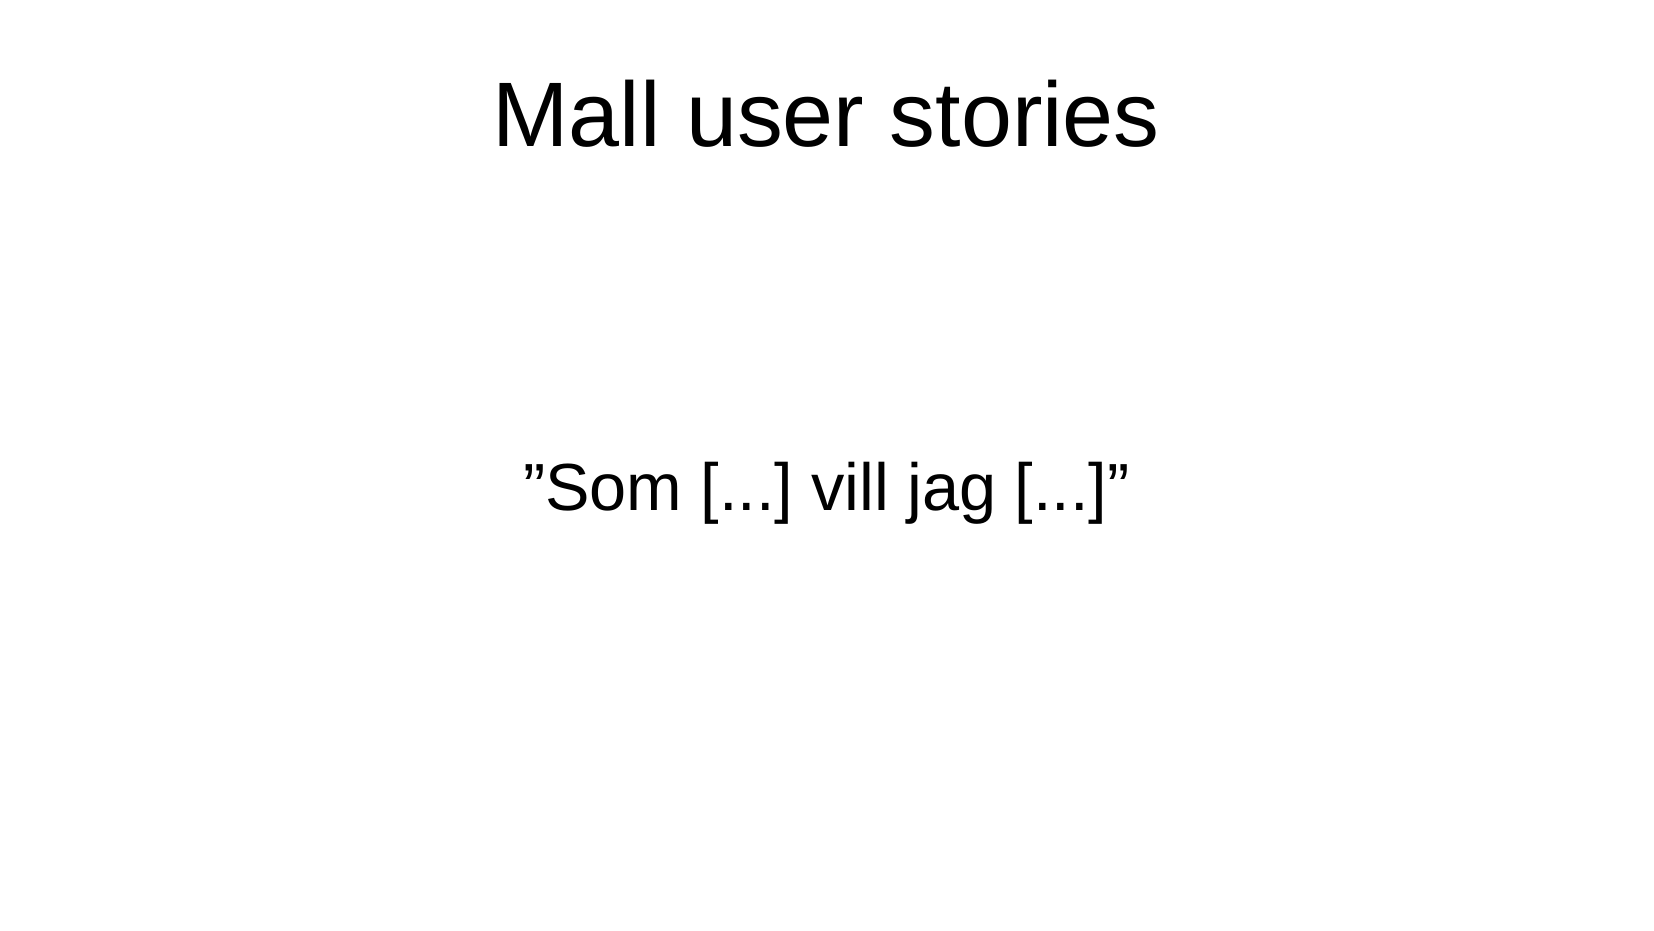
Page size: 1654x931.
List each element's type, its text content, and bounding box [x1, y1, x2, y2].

subtitle ”Som [...] vill jag [...]” [82, 217, 1571, 757]
title Mall user stories [82, 37, 1571, 193]
